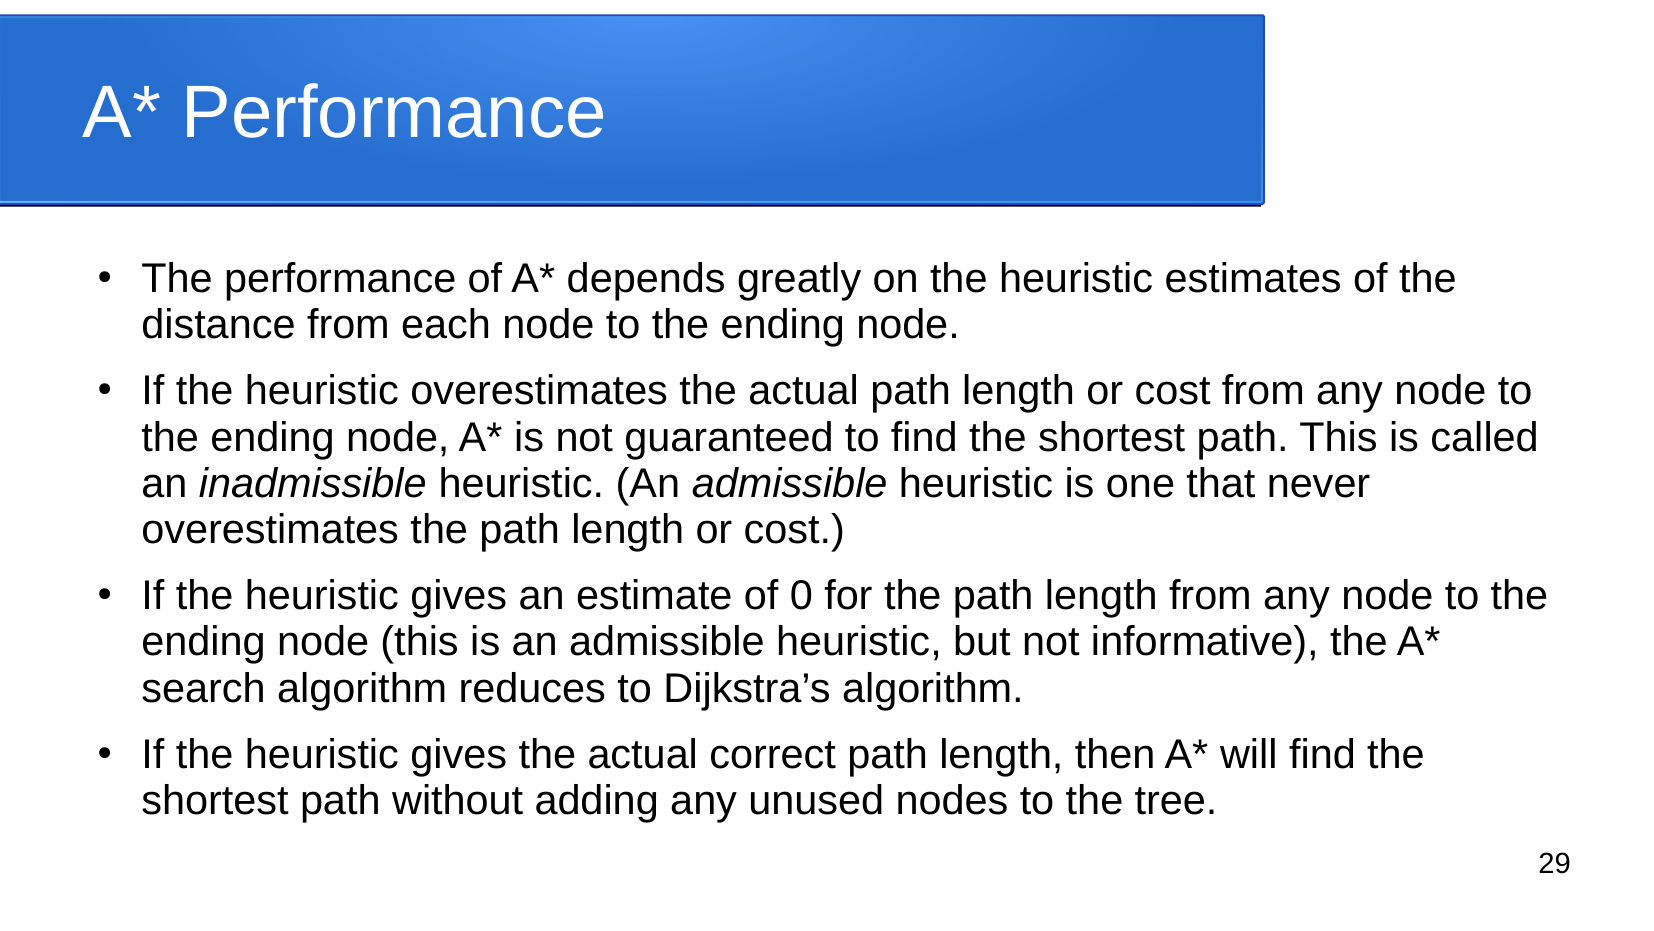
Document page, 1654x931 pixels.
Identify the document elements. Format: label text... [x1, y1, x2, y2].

title A* Performance [82, 35, 1235, 189]
list The performance of A* depends greatly on the heuristic estimates of the distance from each node to the ending node. If the heuristic overestimates the actual path length or cost from any node to the ending node, A* is not guaranteed to find the shortest path. This is called an inadmissible heuristic. (An admissible heuristic is one that never overestimates the path length or cost.) If the heuristic gives an estimate of 0 for the path length from any node to the ending node (this is an admissible heuristic, but not informative), the A* search algorithm reduces to Dijkstra’s algorithm. If the heuristic gives the actual correct path length, then A* will find the shortest path without adding any unused nodes to the tree. [82, 255, 1571, 837]
